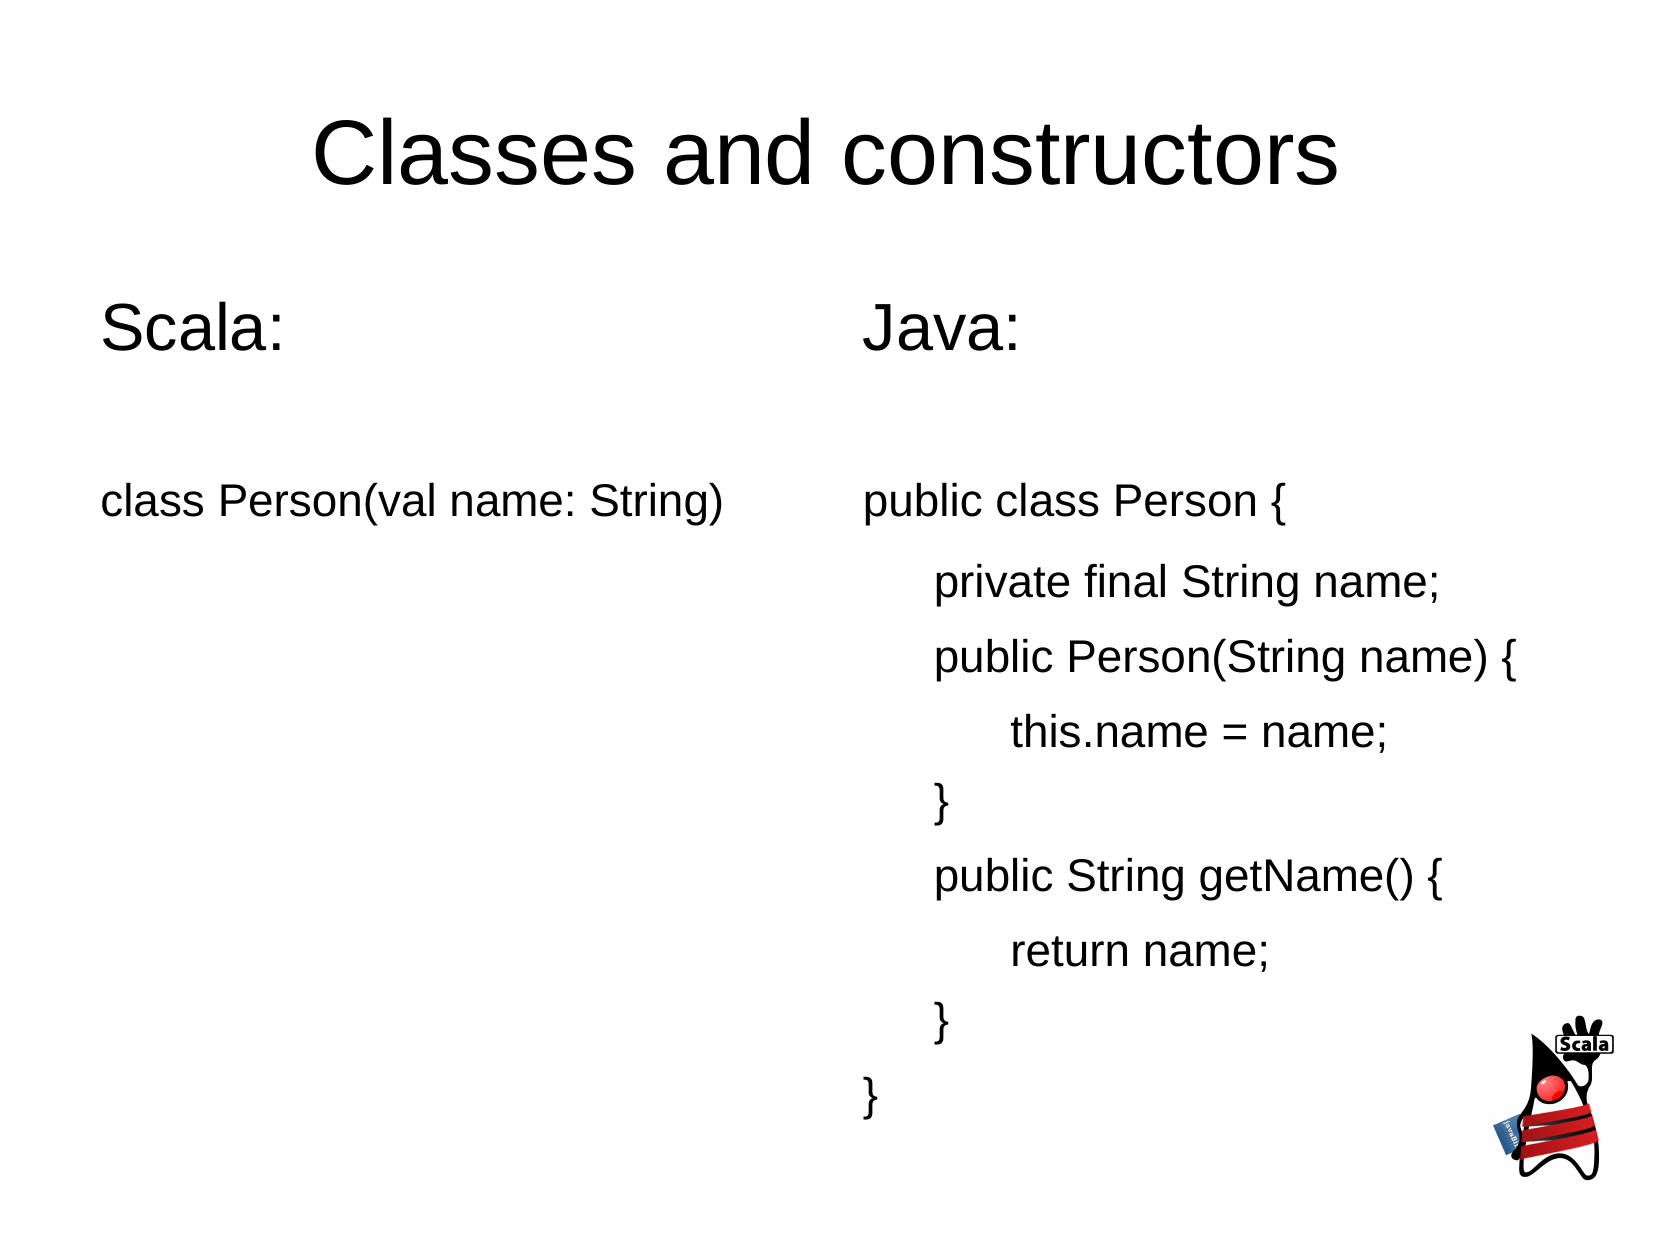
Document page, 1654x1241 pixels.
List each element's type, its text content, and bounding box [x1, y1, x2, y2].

list Java: public class Person { private final String name; public Person(String name) { this.name = name; } public String getName() { return name; } } [845, 290, 1572, 1109]
picture [1462, 969, 1654, 1241]
title Classes and constructors [82, 56, 1571, 250]
list Scala: class Person(val name: String) [82, 290, 809, 1109]
